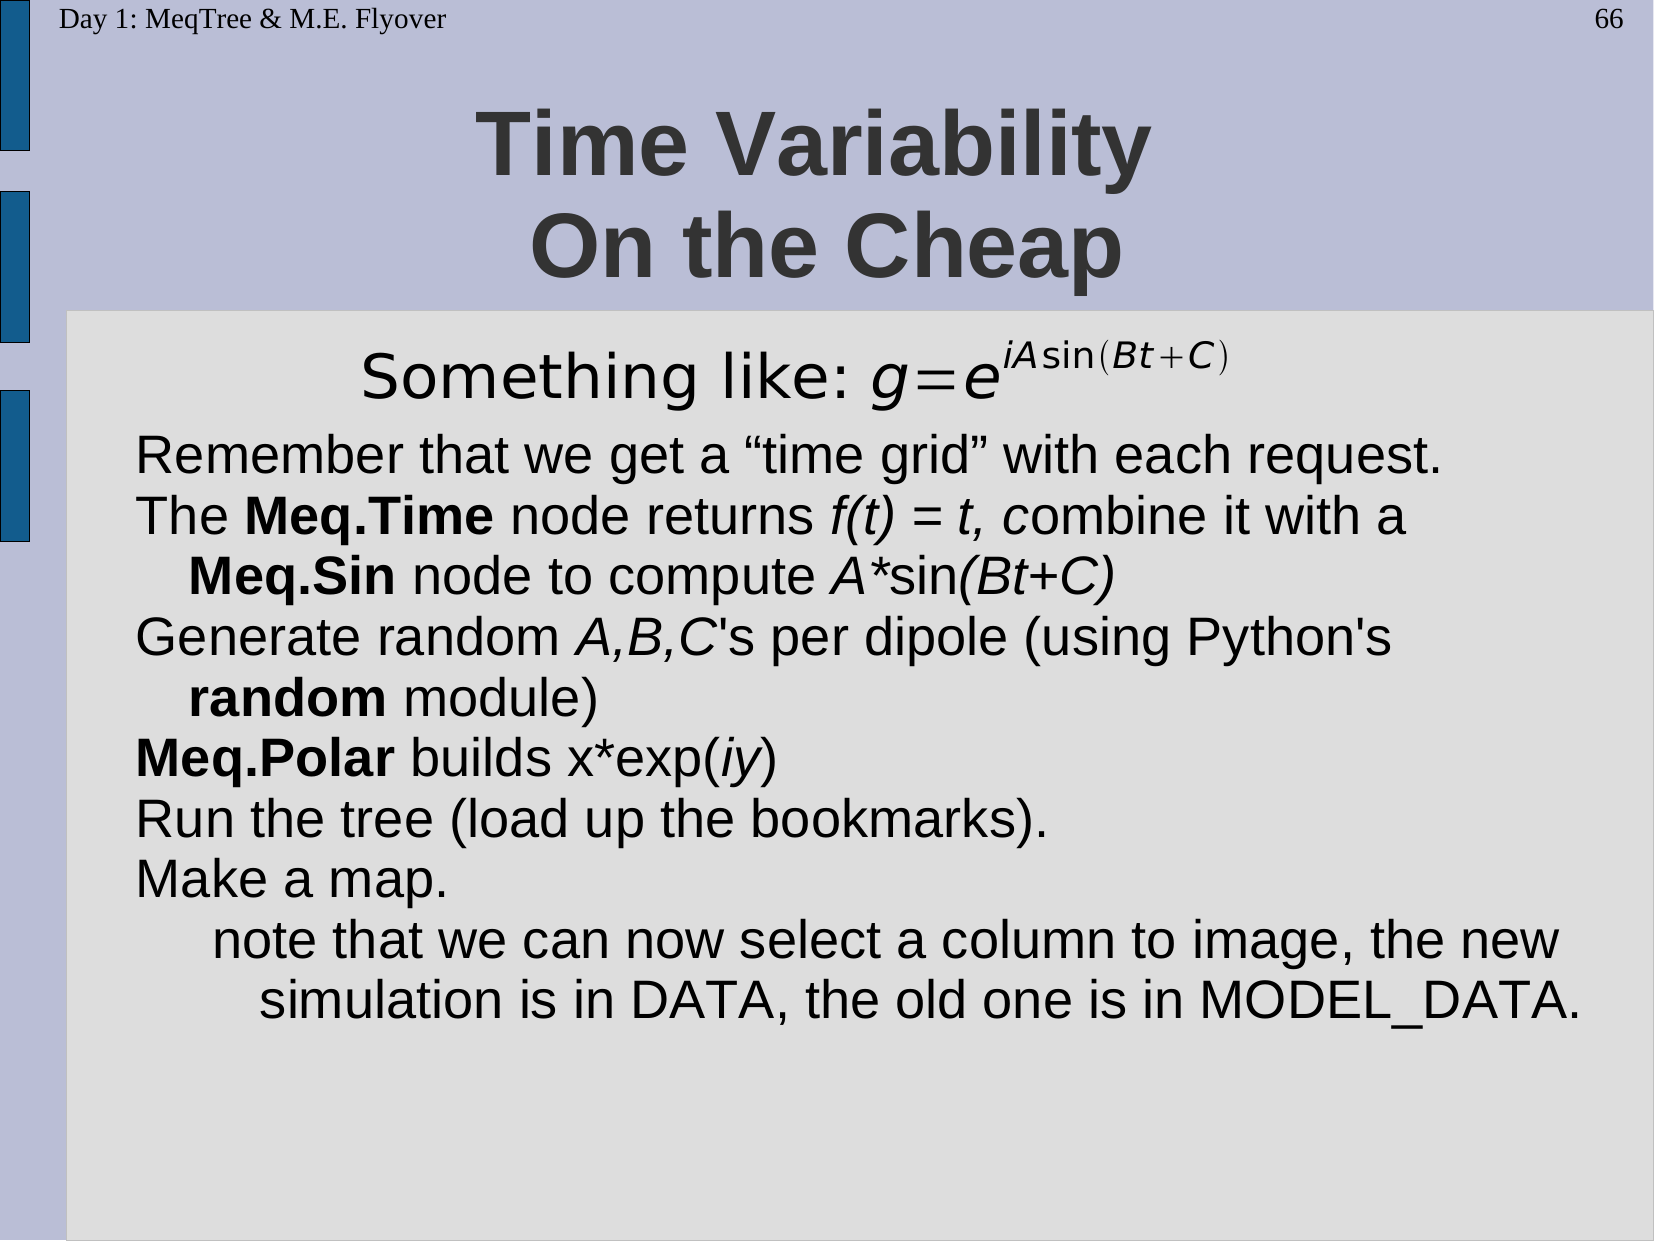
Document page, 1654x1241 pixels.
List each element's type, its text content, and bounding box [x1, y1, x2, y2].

list Remember that we get a “time grid” with each request. The Meq.Time node returns f(t) = t, combine it with a Meq.Sin node to compute A*sin(Bt+C) Generate random A,B,C's per dipole (using Python's random module) Meq.Polar builds x*exp(iy) Run the tree (load up the bookmarks). Make a map. note that we can now select a column to image, the new simulation is in DATA, the old one is in MODEL_DATA. [118, 424, 1595, 1119]
chart [354, 334, 1236, 414]
title Time Variability On the Cheap [121, 87, 1534, 302]
